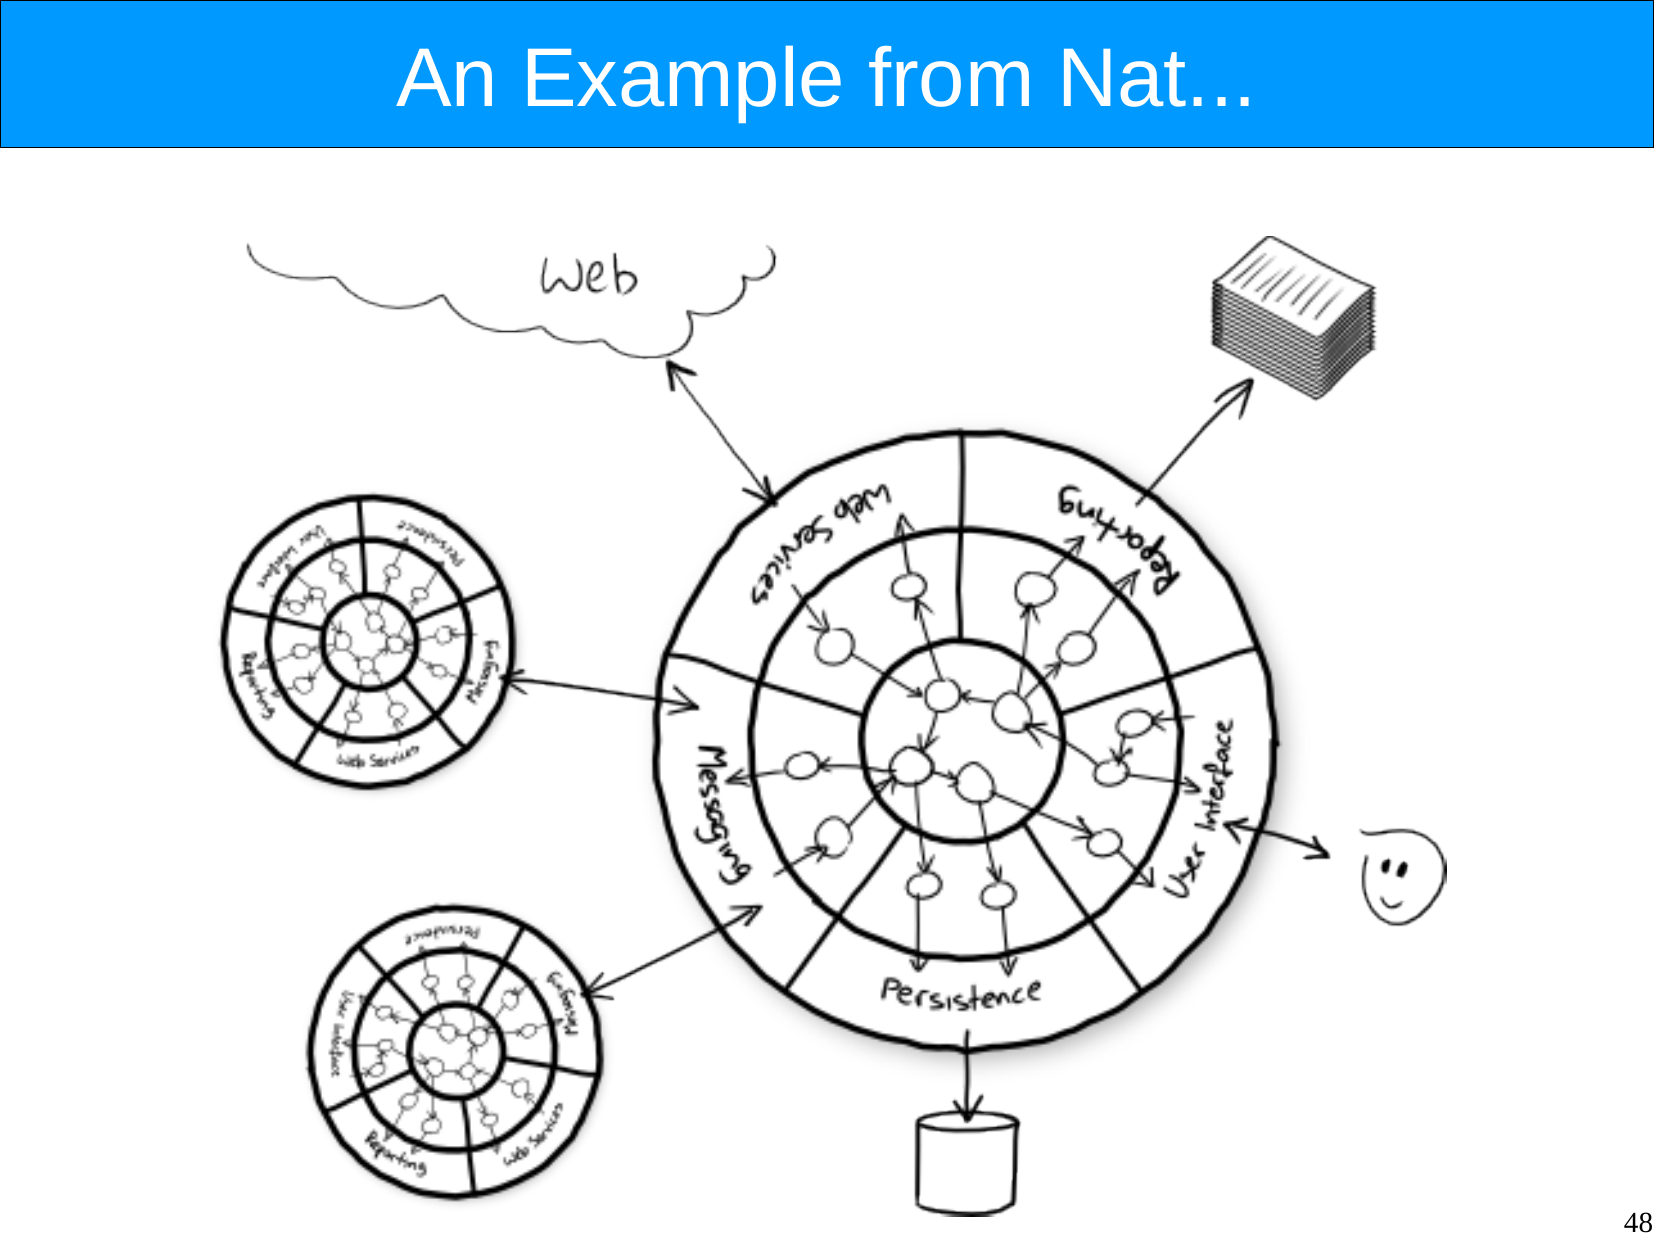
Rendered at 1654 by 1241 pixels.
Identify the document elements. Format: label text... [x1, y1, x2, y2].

picture [214, 236, 1447, 1217]
title An Example from Nat... [82, 21, 1571, 135]
